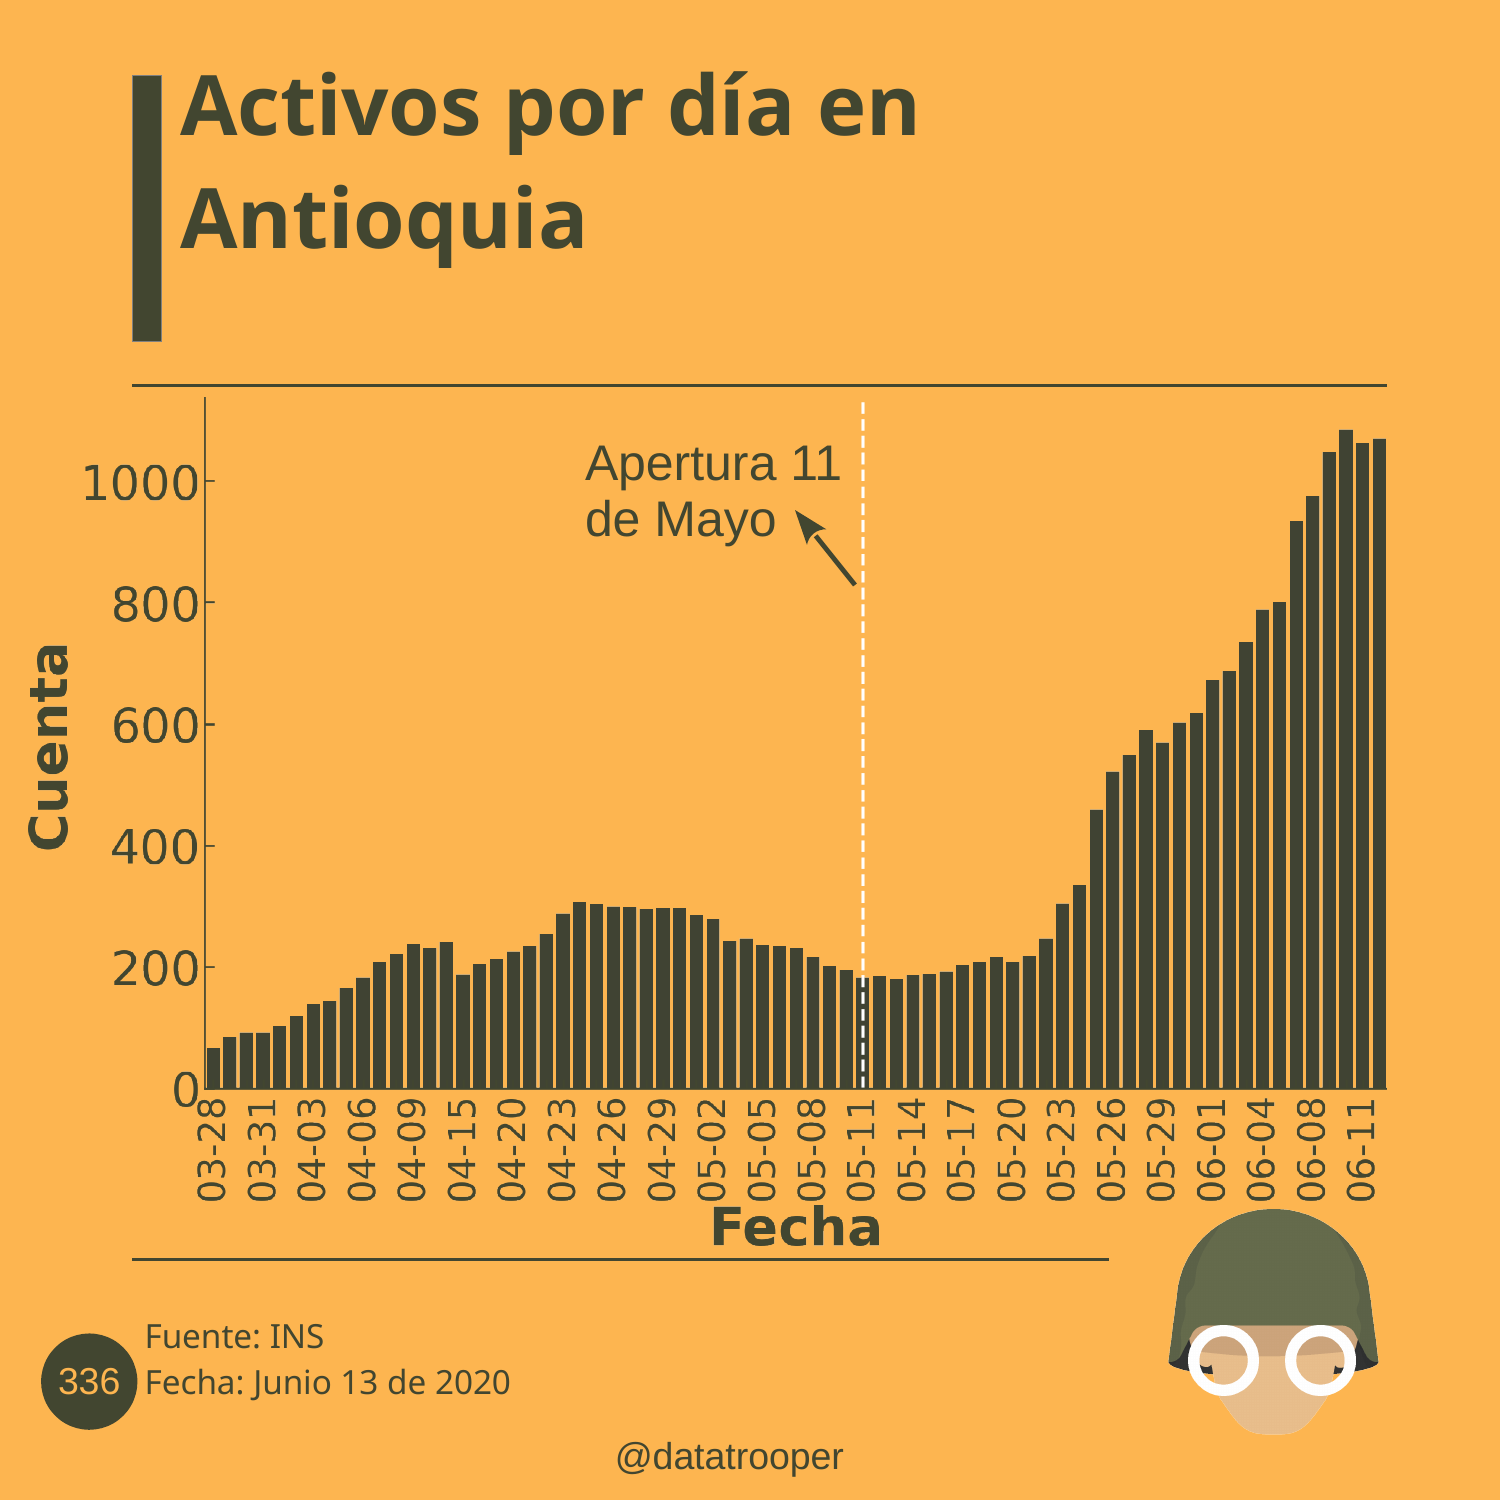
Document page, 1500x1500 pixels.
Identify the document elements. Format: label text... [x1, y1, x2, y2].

picture [24, 397, 1410, 1500]
title Activos por día en Antioquia [180, 64, 1351, 255]
